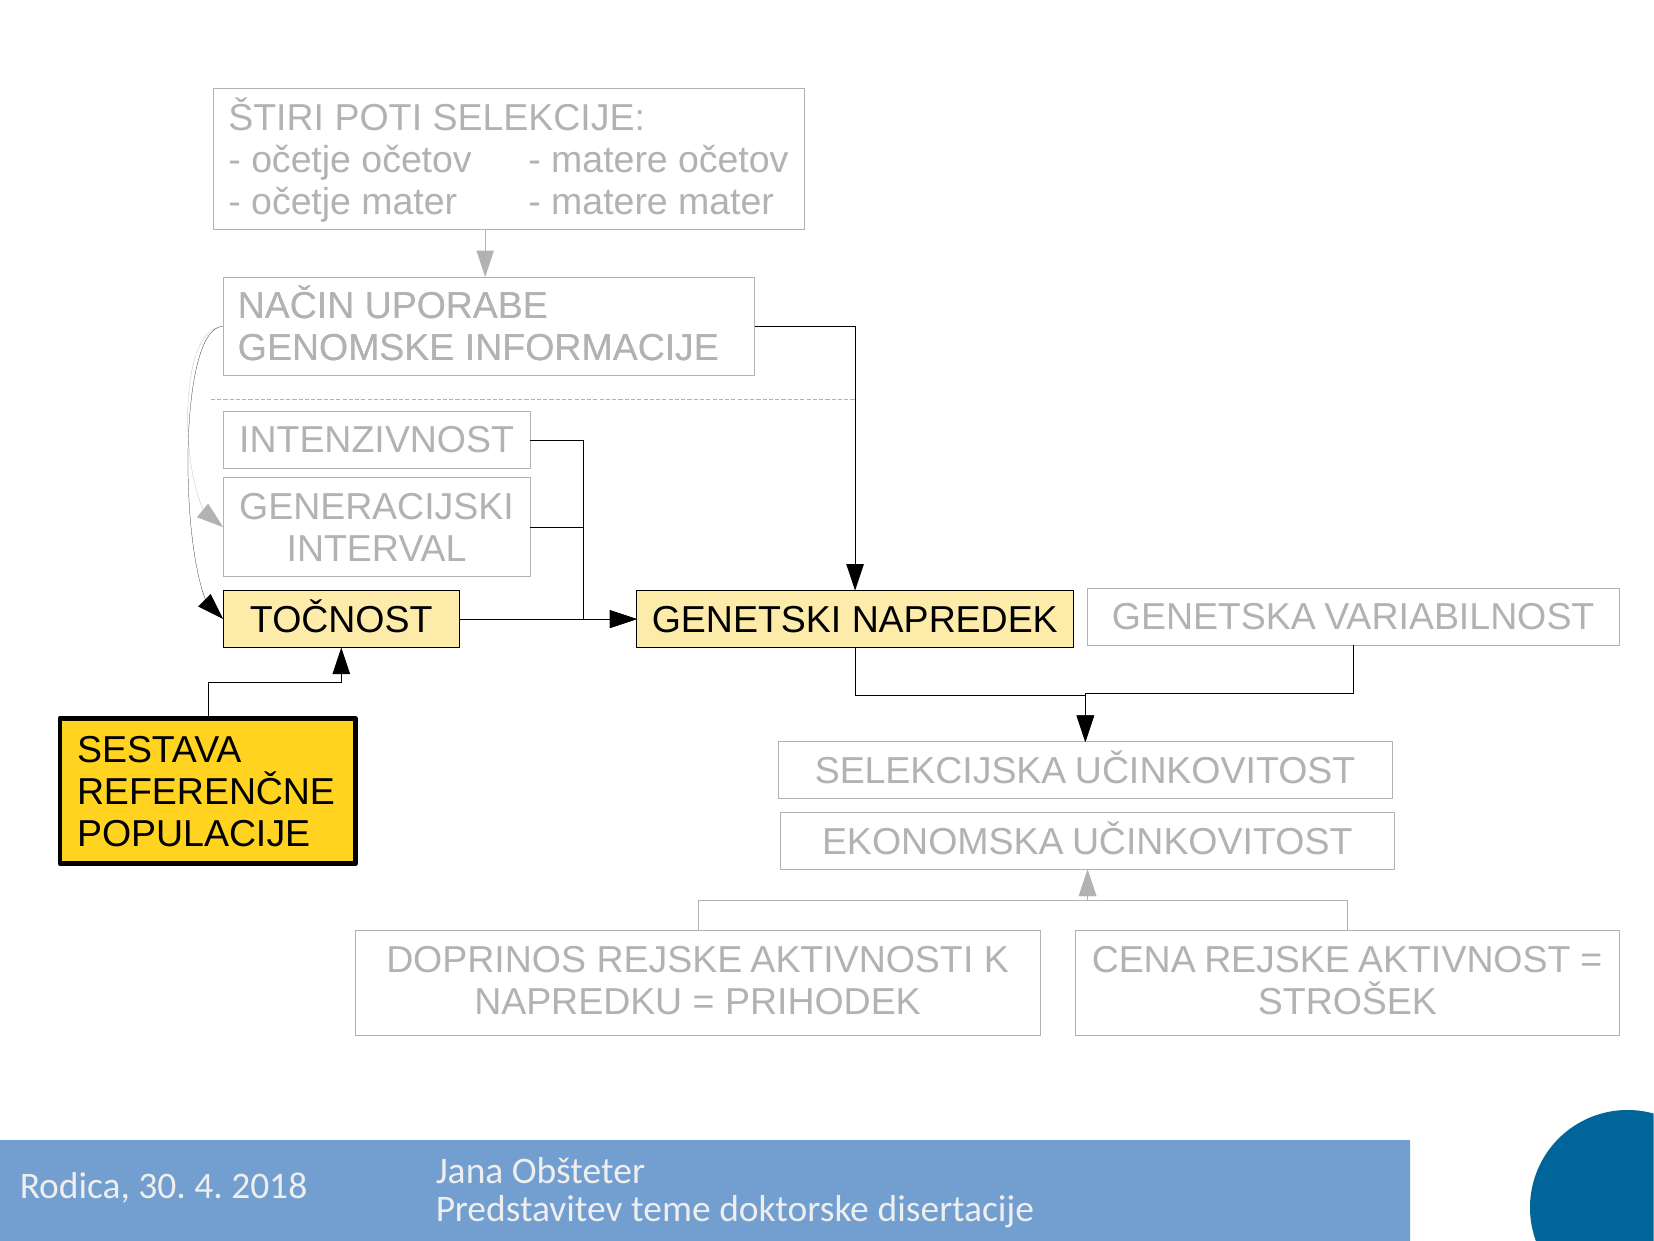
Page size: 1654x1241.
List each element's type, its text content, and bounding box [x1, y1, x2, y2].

text_box Genetski napredek [636, 590, 1074, 648]
text_box Genetska variabilnost [1087, 588, 1620, 646]
text_box intenzivnost [223, 411, 531, 469]
text_box Cena rejske aktivnost = strošek [1075, 930, 1620, 1036]
text_box točnost [223, 590, 460, 648]
text_box Generacijski interval [223, 477, 531, 577]
text_box Doprinos rejske aktivnosti k napredku = prihodek [355, 930, 1041, 1036]
text_box Selekcijska učinkovitost [778, 741, 1393, 799]
text_box Sestava referenčne populacije [60, 718, 356, 864]
text_box Štiri poti selekcije: - očetje očetov - matere očetov - očetje mater - matere mater [213, 88, 805, 230]
text_box Način uporabe genomskE informacije [223, 277, 755, 376]
text_box Ekonomska učinkovitost [780, 812, 1395, 870]
